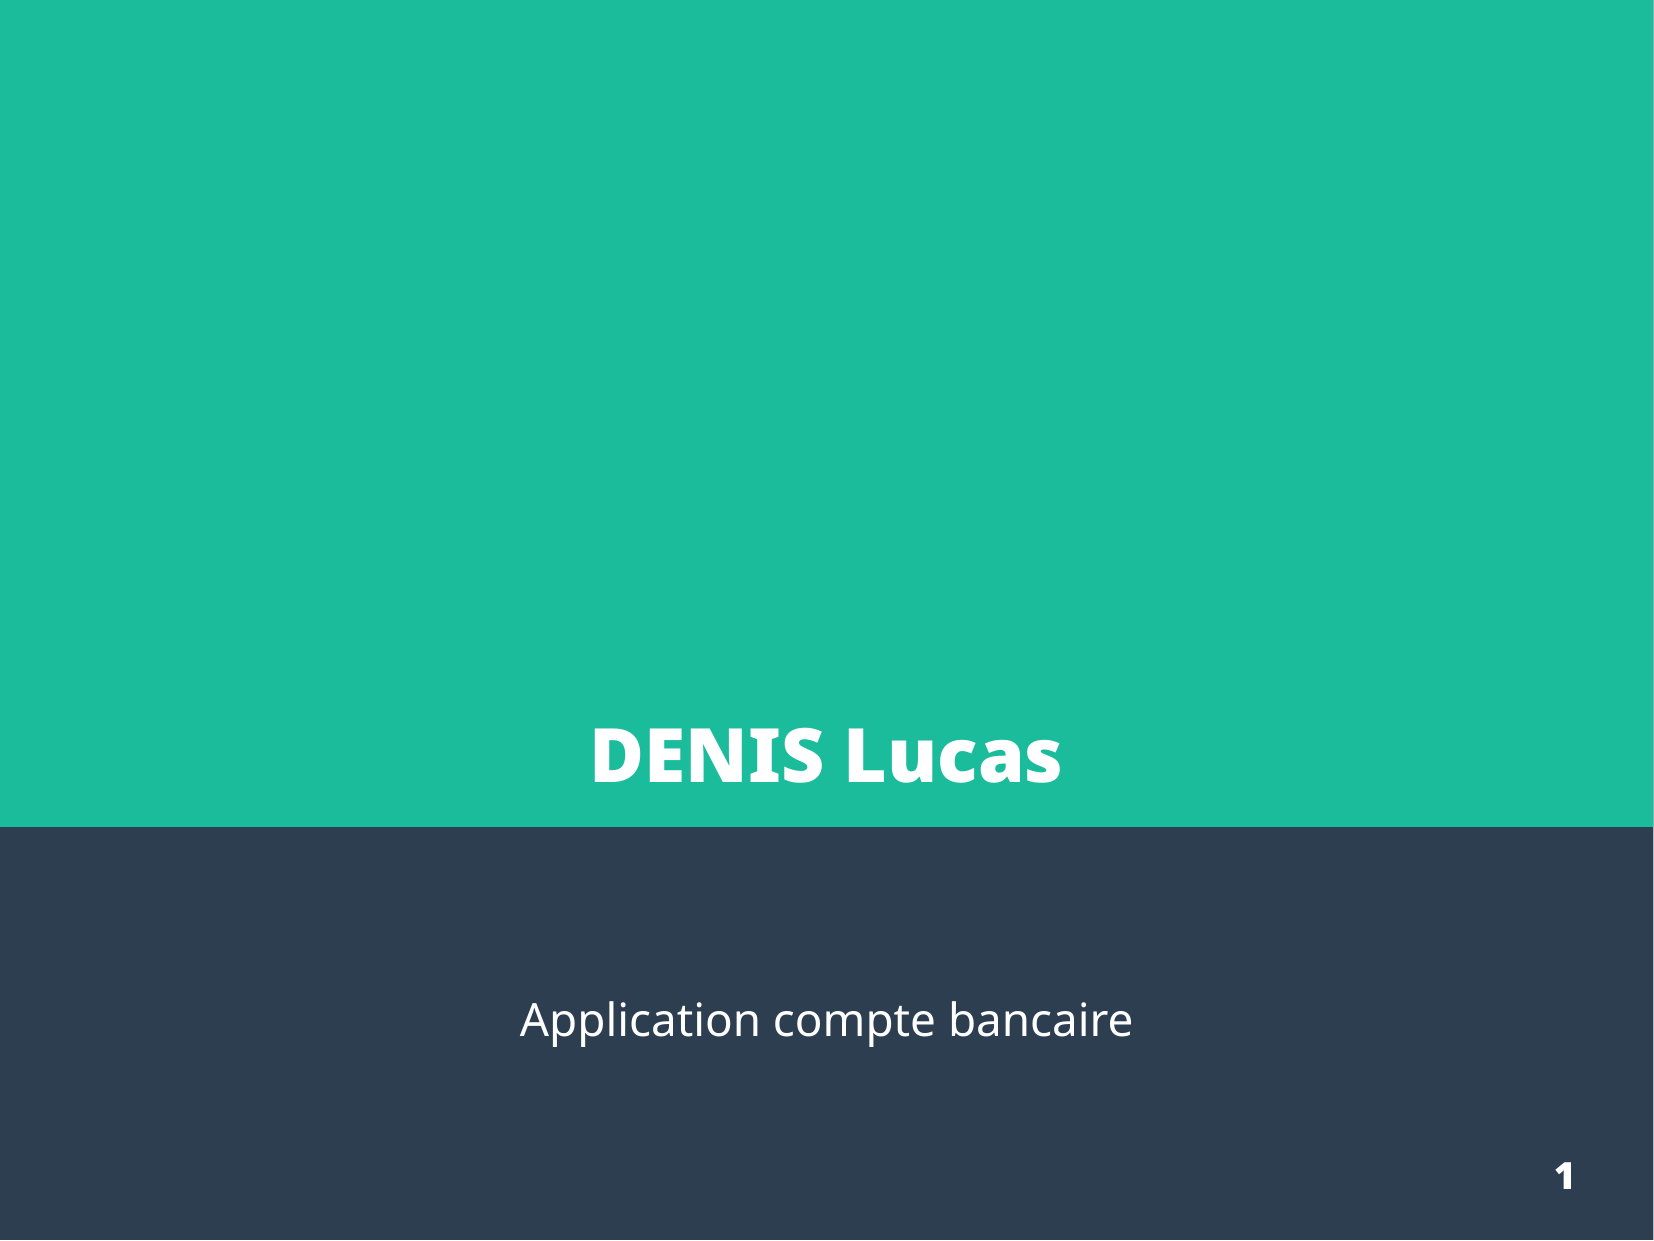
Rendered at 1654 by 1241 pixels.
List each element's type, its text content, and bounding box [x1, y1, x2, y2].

title DENIS Lucas [59, 649, 1595, 807]
text_box Application compte bancaire [59, 856, 1595, 1182]
